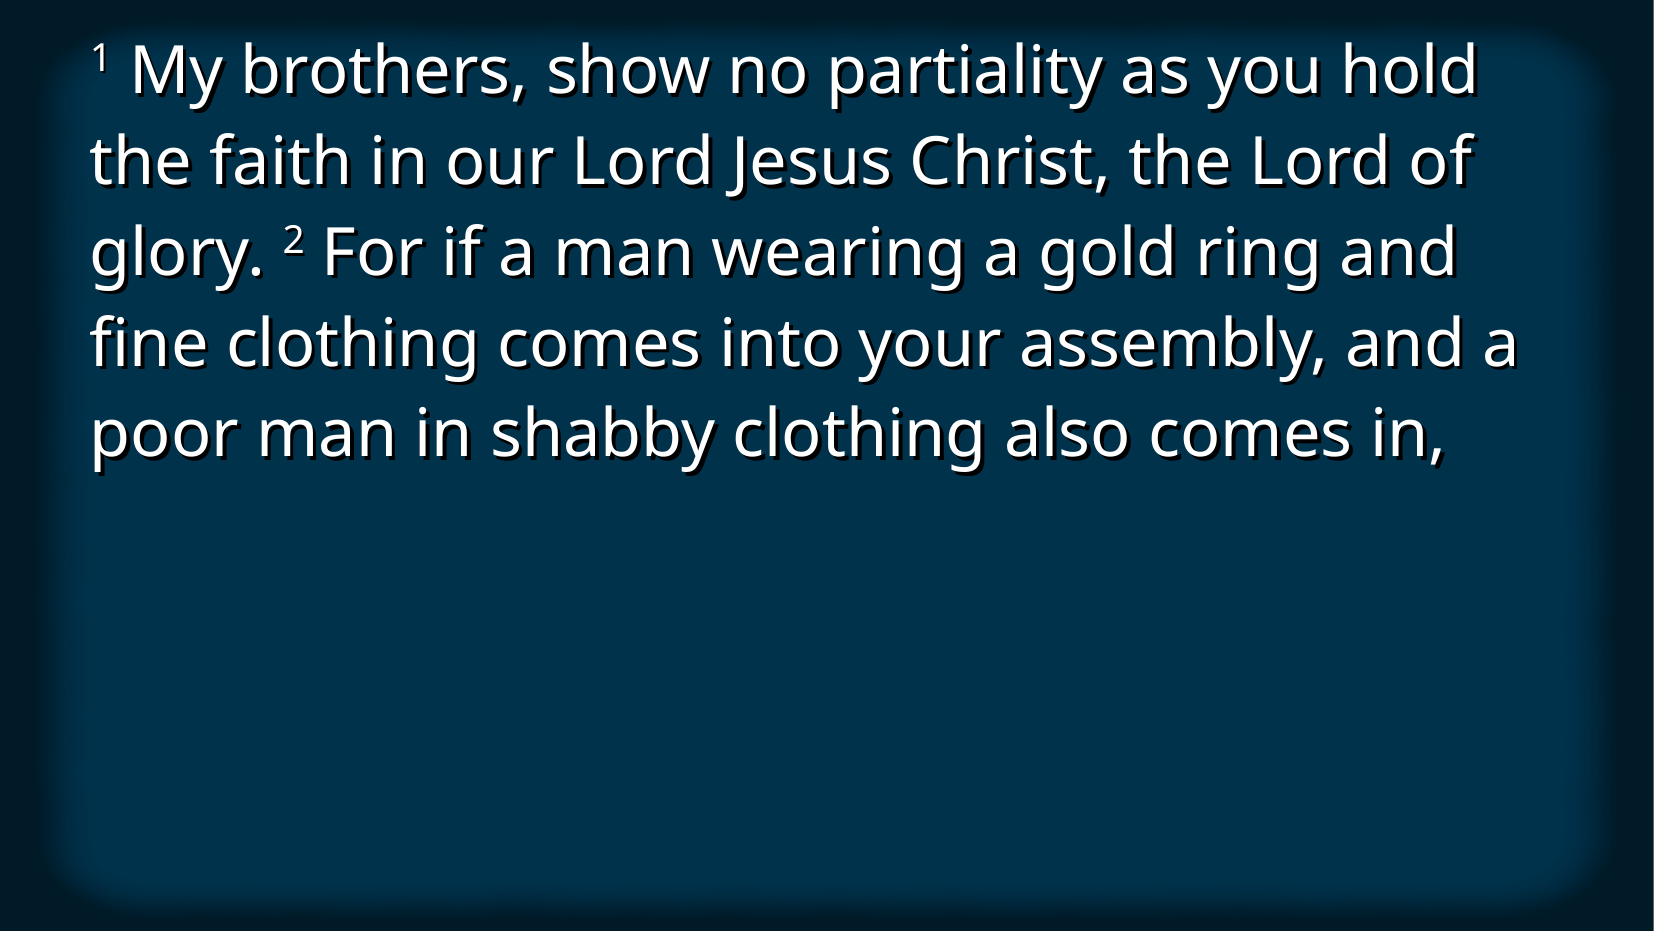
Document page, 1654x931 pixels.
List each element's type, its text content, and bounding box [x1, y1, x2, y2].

text_box 1 My brothers, show no partiality as you hold the faith in our Lord Jesus Christ, the Lord of glory. 2 For if a man wearing a gold ring and fine clothing comes into your assembly, and a poor man in shabby clothing also comes in, [75, 15, 1576, 474]
picture [0, 0, 1654, 931]
